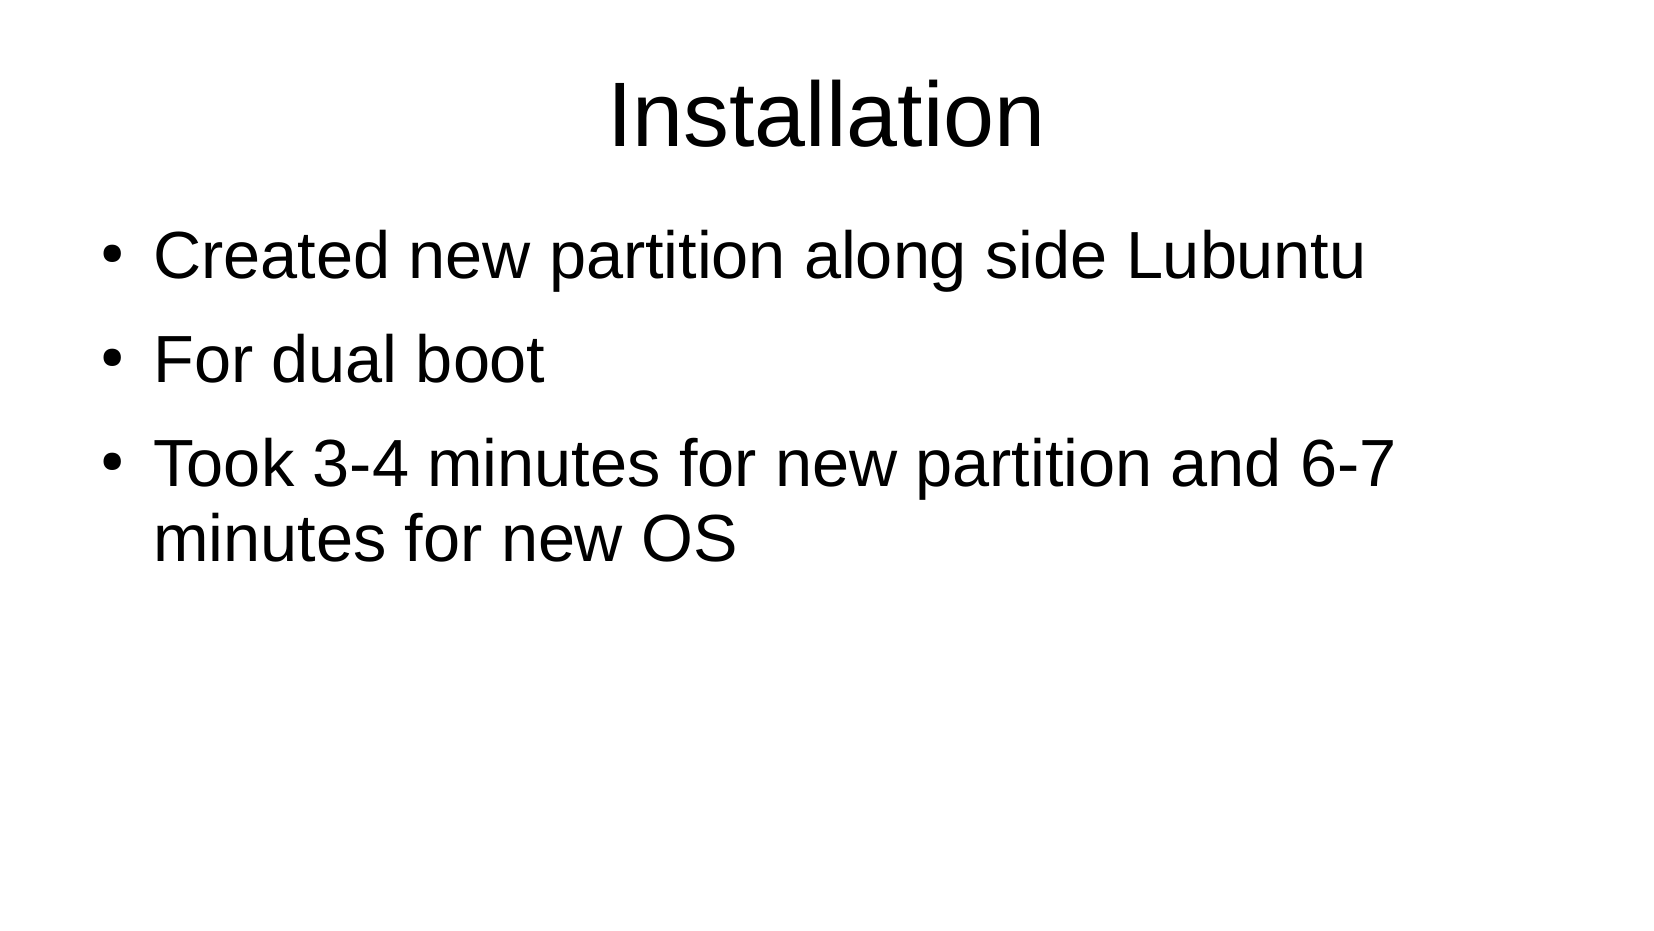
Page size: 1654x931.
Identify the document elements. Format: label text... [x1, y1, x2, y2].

title Installation [82, 37, 1571, 193]
list Created new partition along side Lubuntu For dual boot Took 3-4 minutes for new partition and 6-7 minutes for new OS [82, 217, 1571, 758]
